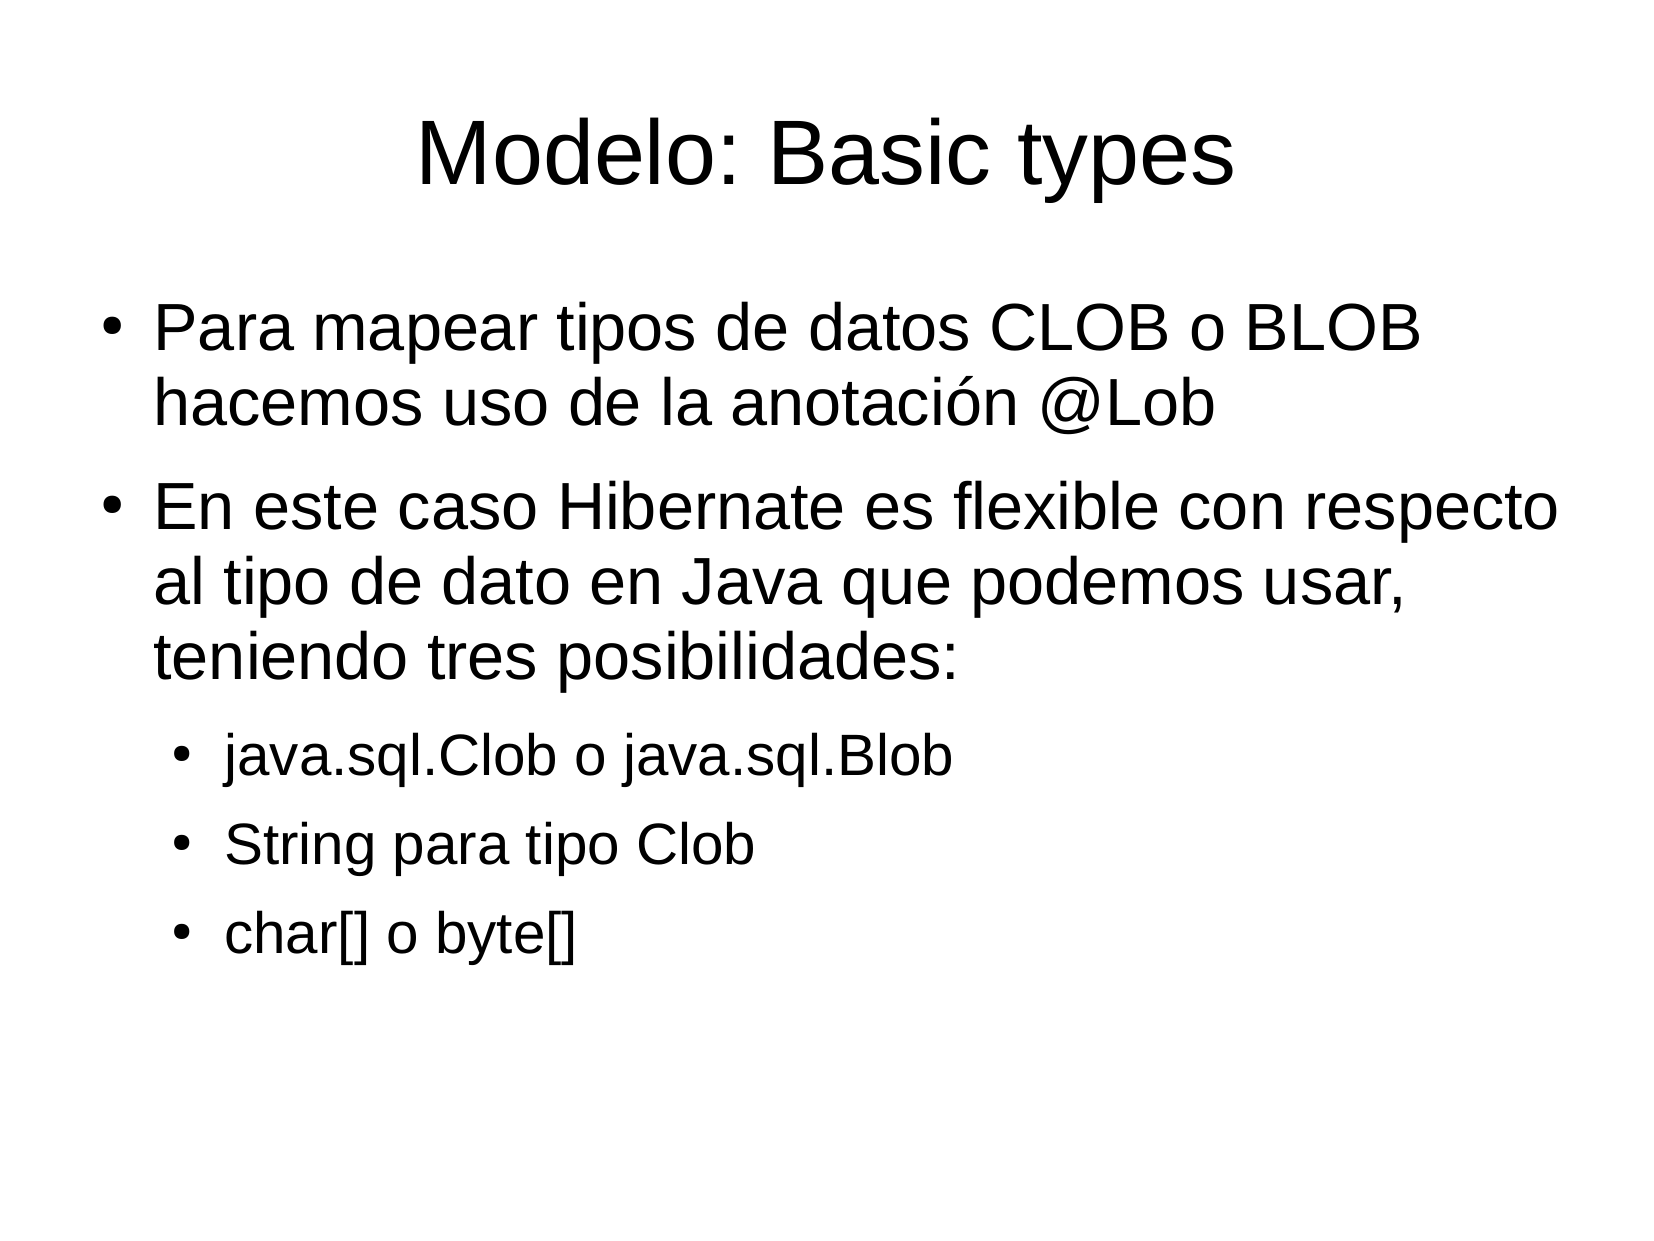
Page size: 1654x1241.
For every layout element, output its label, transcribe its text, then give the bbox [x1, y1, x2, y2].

title Modelo: Basic types [82, 49, 1571, 257]
list Para mapear tipos de datos CLOB o BLOB hacemos uso de la anotación @Lob En este caso Hibernate es flexible con respecto al tipo de dato en Java que podemos usar, teniendo tres posibilidades: java.sql.Clob o java.sql.Blob String para tipo Clob char[] o byte[] [82, 290, 1571, 1109]
